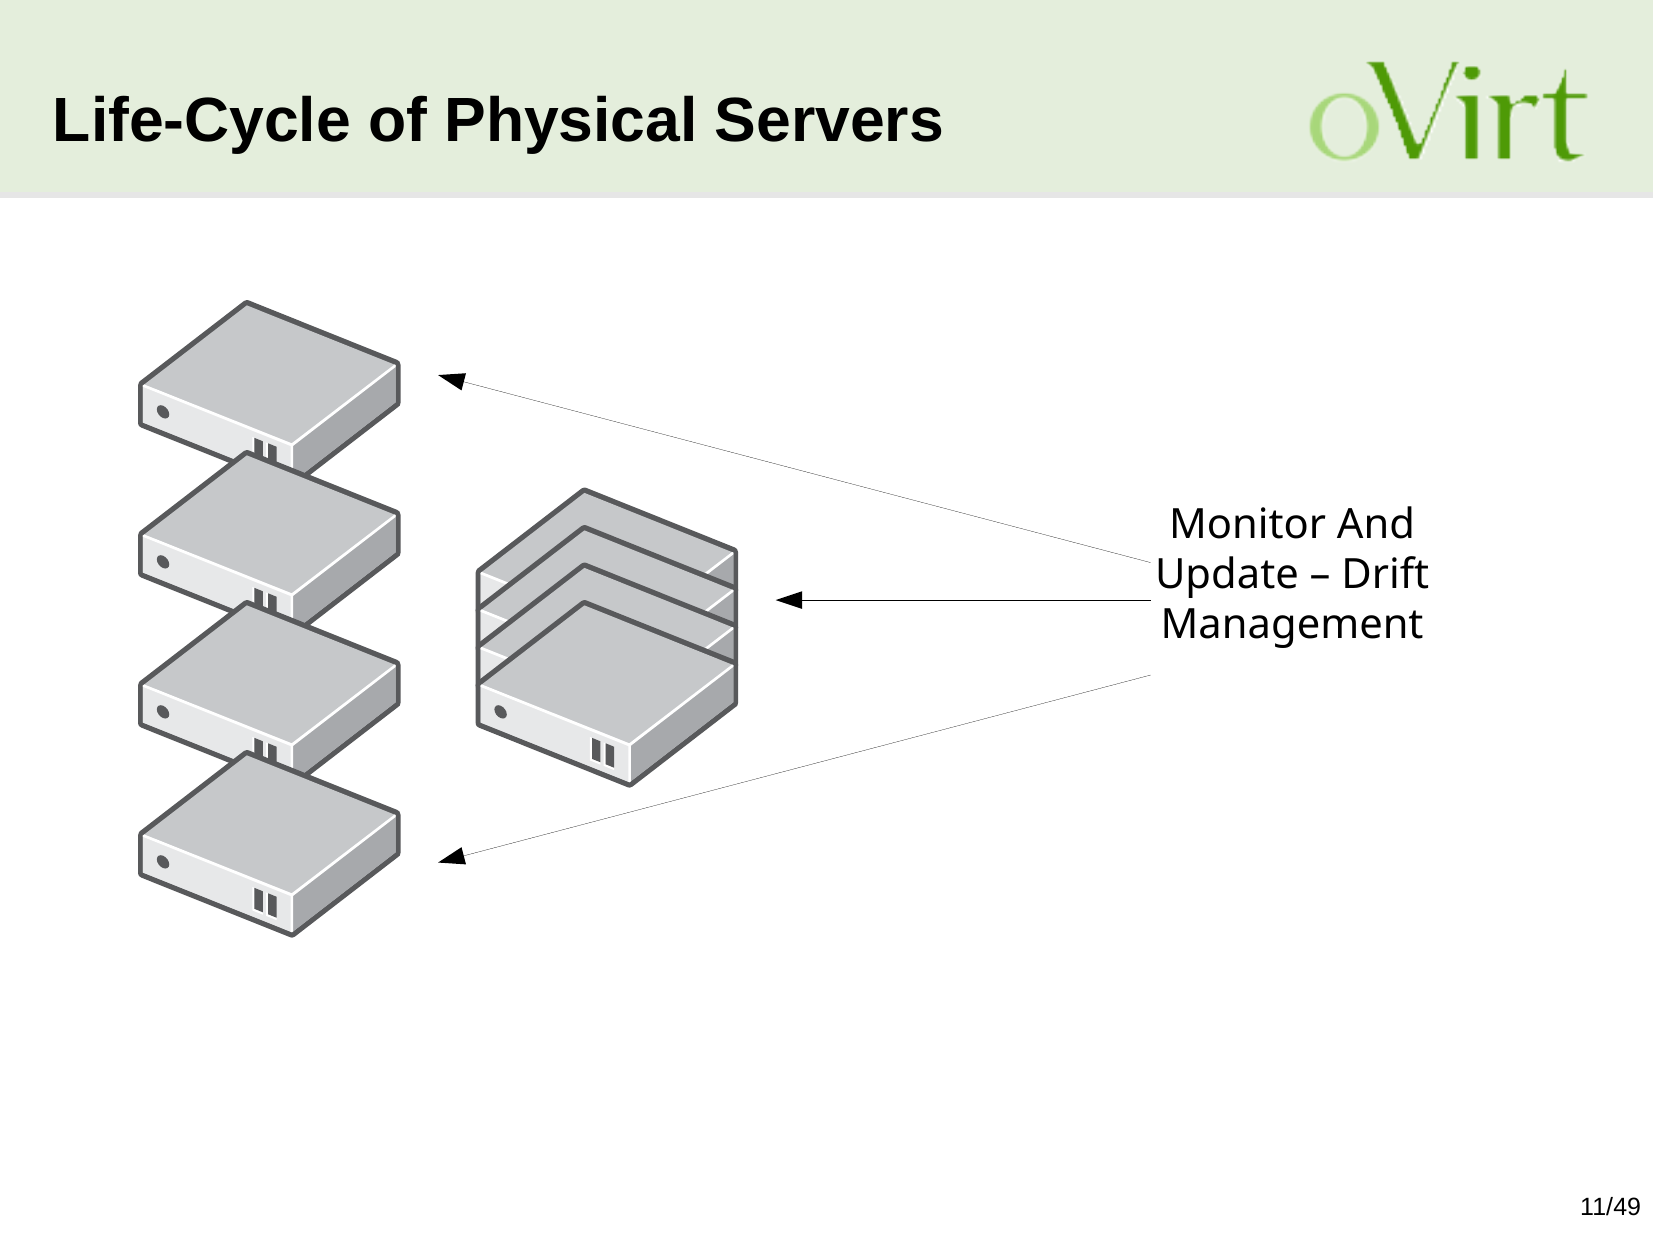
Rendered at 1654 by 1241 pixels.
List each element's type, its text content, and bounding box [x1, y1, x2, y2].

title Life-Cycle of Physical Servers [52, 14, 1330, 154]
picture [475, 487, 739, 788]
text_box Monitor And Update – Drift Management [1133, 489, 1451, 655]
picture [138, 300, 401, 938]
picture [1289, 36, 1613, 181]
